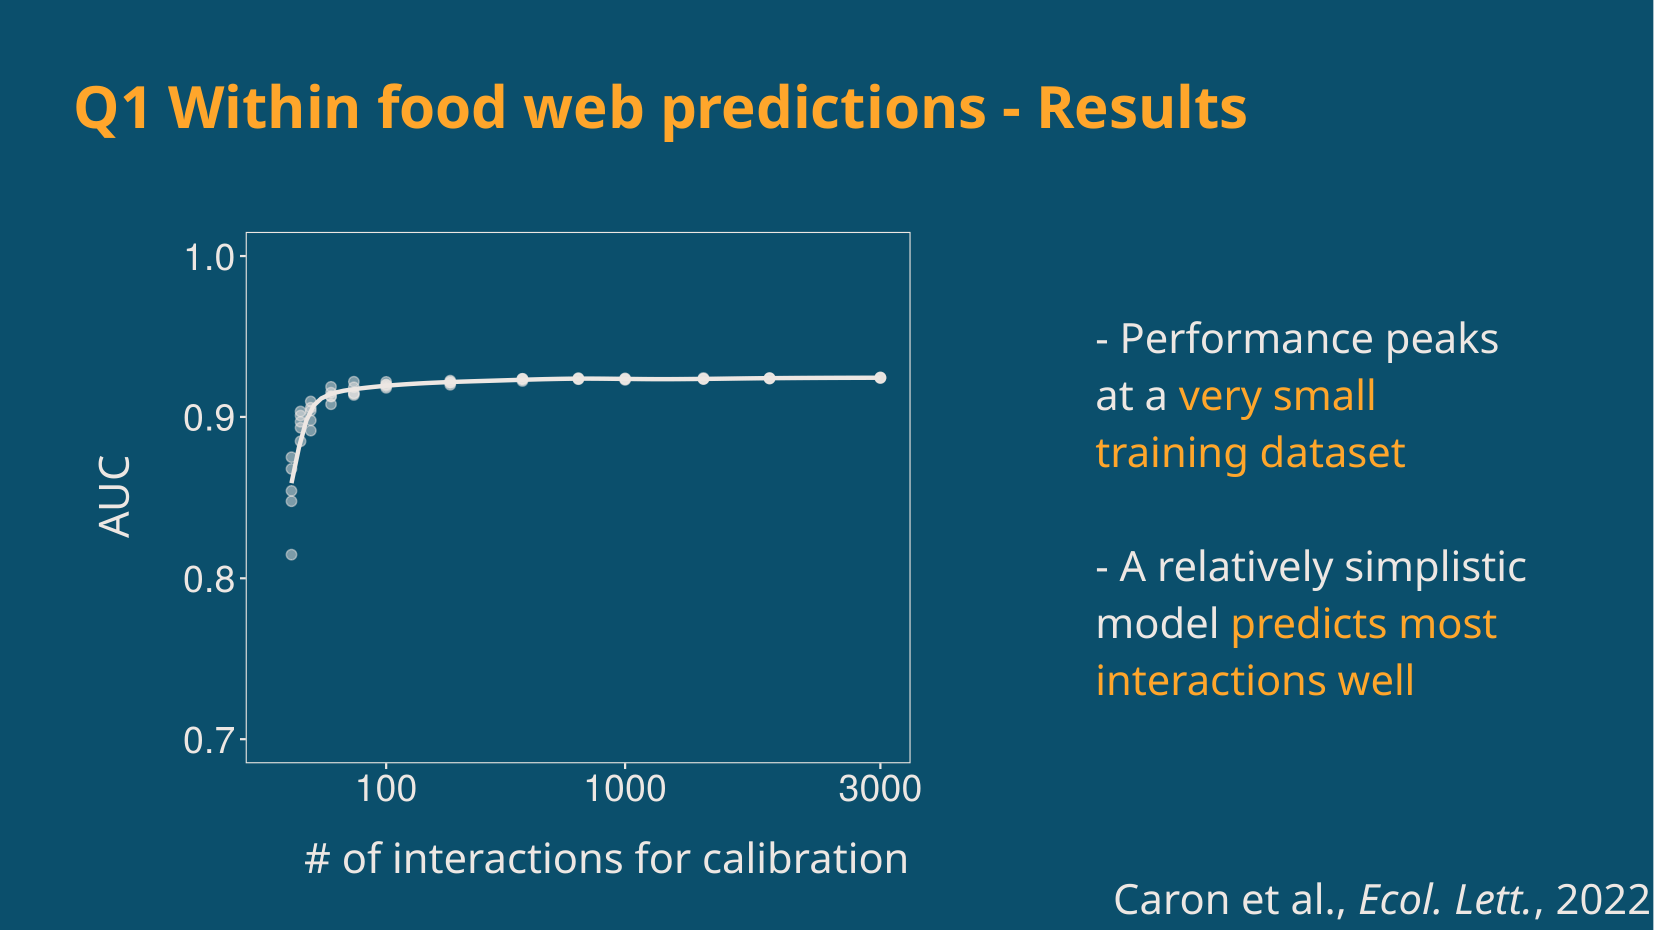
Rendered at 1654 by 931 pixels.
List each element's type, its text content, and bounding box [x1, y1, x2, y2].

text_box AUC [76, 442, 147, 554]
text_box - Performance peaks at a very small training dataset - A relatively simplistic model predicts most interactions well [1080, 301, 1554, 702]
picture [171, 220, 922, 821]
text_box Caron et al., Ecol. Lett., 2022 [1098, 862, 1654, 931]
text_box Q1 Within food web predictions - Results [59, 59, 1264, 151]
text_box # of interactions for calibration [289, 821, 891, 892]
